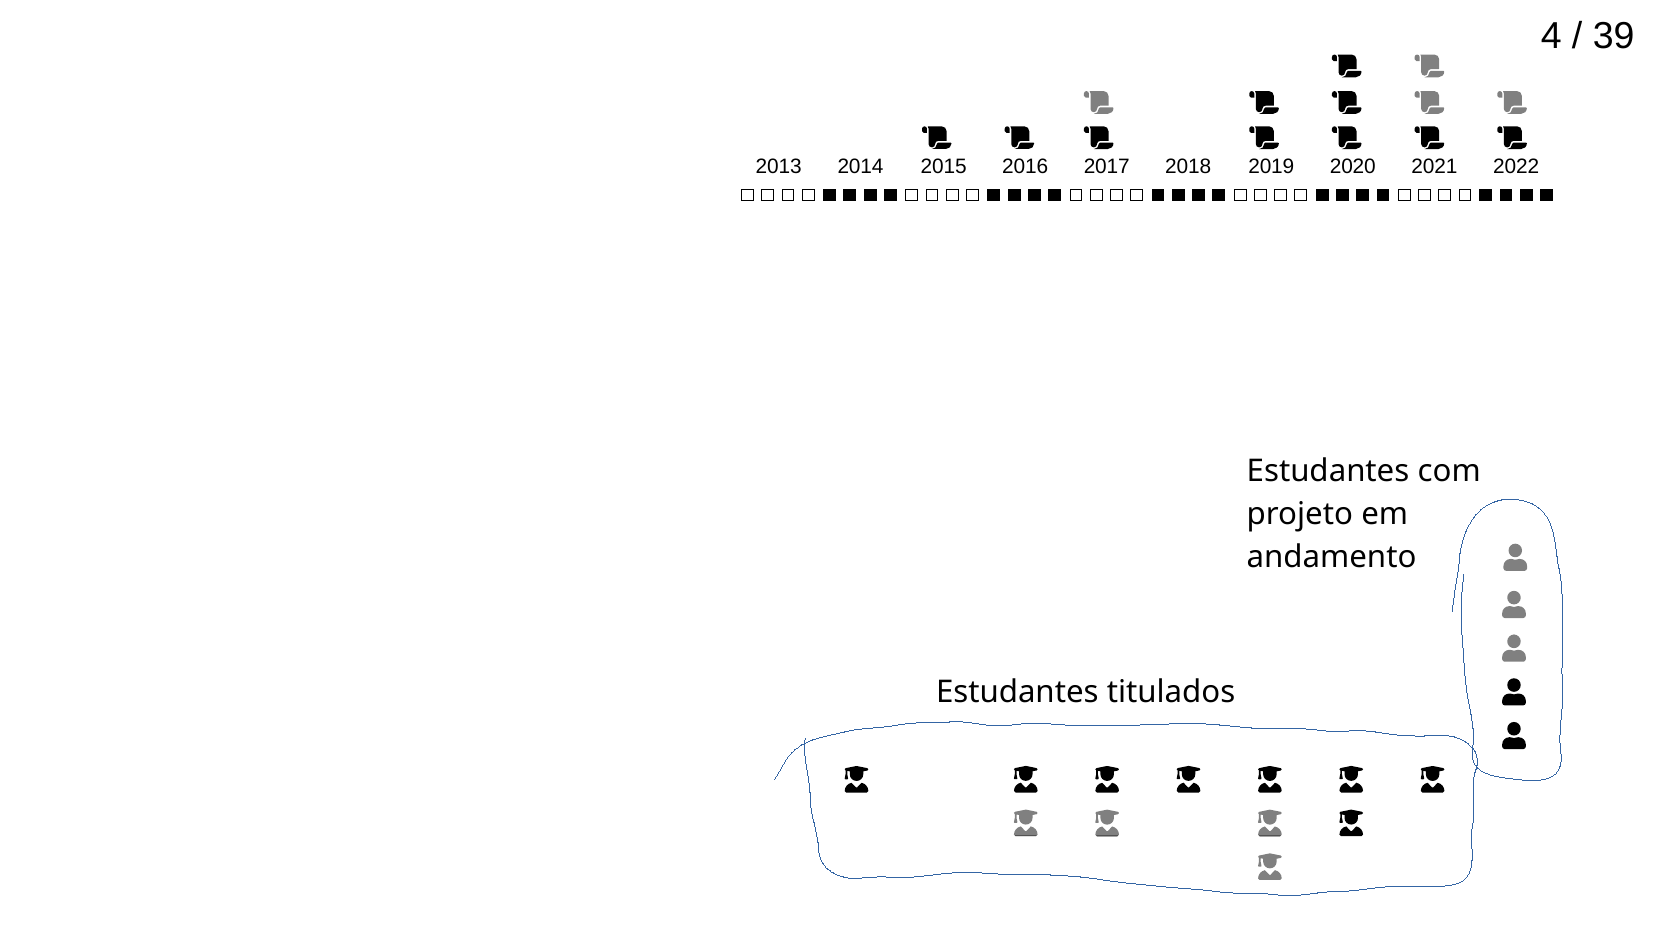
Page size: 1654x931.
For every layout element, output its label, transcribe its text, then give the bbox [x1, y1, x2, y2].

text_box [926, 189, 938, 201]
text_box [1212, 189, 1225, 201]
text_box [1336, 189, 1349, 201]
text_box [1028, 189, 1041, 201]
text_box <number> / 39 [1375, 0, 1654, 71]
text_box [1130, 189, 1143, 201]
text_box [905, 189, 918, 201]
picture [1176, 765, 1201, 793]
text_box [1502, 542, 1529, 572]
picture [1258, 766, 1282, 793]
text_box [1048, 189, 1061, 201]
text_box 2019 [1233, 147, 1310, 186]
text_box 2020 [1315, 147, 1391, 186]
text_box [761, 189, 774, 201]
text_box [1234, 189, 1247, 201]
text_box [1418, 189, 1431, 201]
text_box [1459, 189, 1471, 201]
picture [922, 124, 952, 151]
text_box [1413, 83, 1446, 119]
text_box [1013, 806, 1040, 836]
picture [1502, 678, 1526, 706]
text_box [1438, 189, 1451, 201]
text_box [1540, 189, 1553, 201]
picture [1331, 124, 1362, 151]
picture [1013, 765, 1038, 793]
picture [1339, 765, 1364, 793]
text_box [1398, 189, 1411, 201]
text_box [1254, 189, 1267, 201]
text_box [782, 189, 794, 201]
text_box [1501, 590, 1528, 619]
text_box 2017 [1068, 147, 1145, 186]
picture [1420, 766, 1445, 793]
picture [1095, 766, 1119, 793]
text_box [823, 189, 836, 201]
picture [1339, 809, 1364, 837]
text_box 2013 [740, 147, 817, 186]
text_box Estudantes com projeto em andamento [1231, 440, 1601, 525]
picture [844, 766, 869, 793]
text_box [1413, 46, 1446, 82]
text_box [864, 189, 877, 201]
text_box [1520, 189, 1533, 201]
text_box 2014 [822, 147, 899, 186]
text_box [741, 189, 754, 201]
picture [1083, 124, 1114, 151]
text_box [1500, 189, 1512, 201]
picture [1414, 124, 1445, 151]
text_box [1501, 634, 1528, 663]
text_box [1294, 189, 1307, 201]
text_box 2021 [1396, 147, 1473, 186]
text_box [966, 189, 979, 201]
text_box 2018 [1150, 147, 1227, 186]
text_box [1356, 189, 1369, 201]
text_box [1070, 189, 1082, 201]
text_box [987, 189, 1000, 201]
text_box Estudantes titulados [921, 661, 1248, 711]
text_box [1083, 83, 1115, 119]
text_box 2022 [1478, 147, 1555, 186]
text_box [884, 189, 897, 201]
picture [1249, 89, 1279, 116]
text_box 2015 [905, 147, 982, 186]
text_box [1274, 189, 1287, 201]
text_box [1110, 189, 1123, 201]
text_box [1090, 189, 1103, 201]
text_box [1377, 189, 1389, 201]
text_box [1172, 189, 1185, 201]
text_box [1257, 806, 1284, 836]
text_box [843, 189, 856, 201]
text_box [1152, 189, 1164, 201]
text_box 2016 [987, 147, 1064, 186]
picture [1331, 52, 1362, 79]
picture [1497, 124, 1527, 151]
text_box [1008, 189, 1021, 201]
text_box [1316, 189, 1329, 201]
text_box [802, 189, 815, 201]
text_box [1192, 189, 1205, 201]
text_box [946, 189, 959, 201]
picture [1331, 89, 1362, 116]
text_box [1257, 851, 1284, 880]
picture [1502, 721, 1526, 750]
picture [1249, 124, 1279, 151]
text_box [1093, 806, 1120, 836]
picture [1004, 124, 1035, 151]
text_box [1479, 189, 1492, 201]
text_box [1496, 83, 1529, 119]
